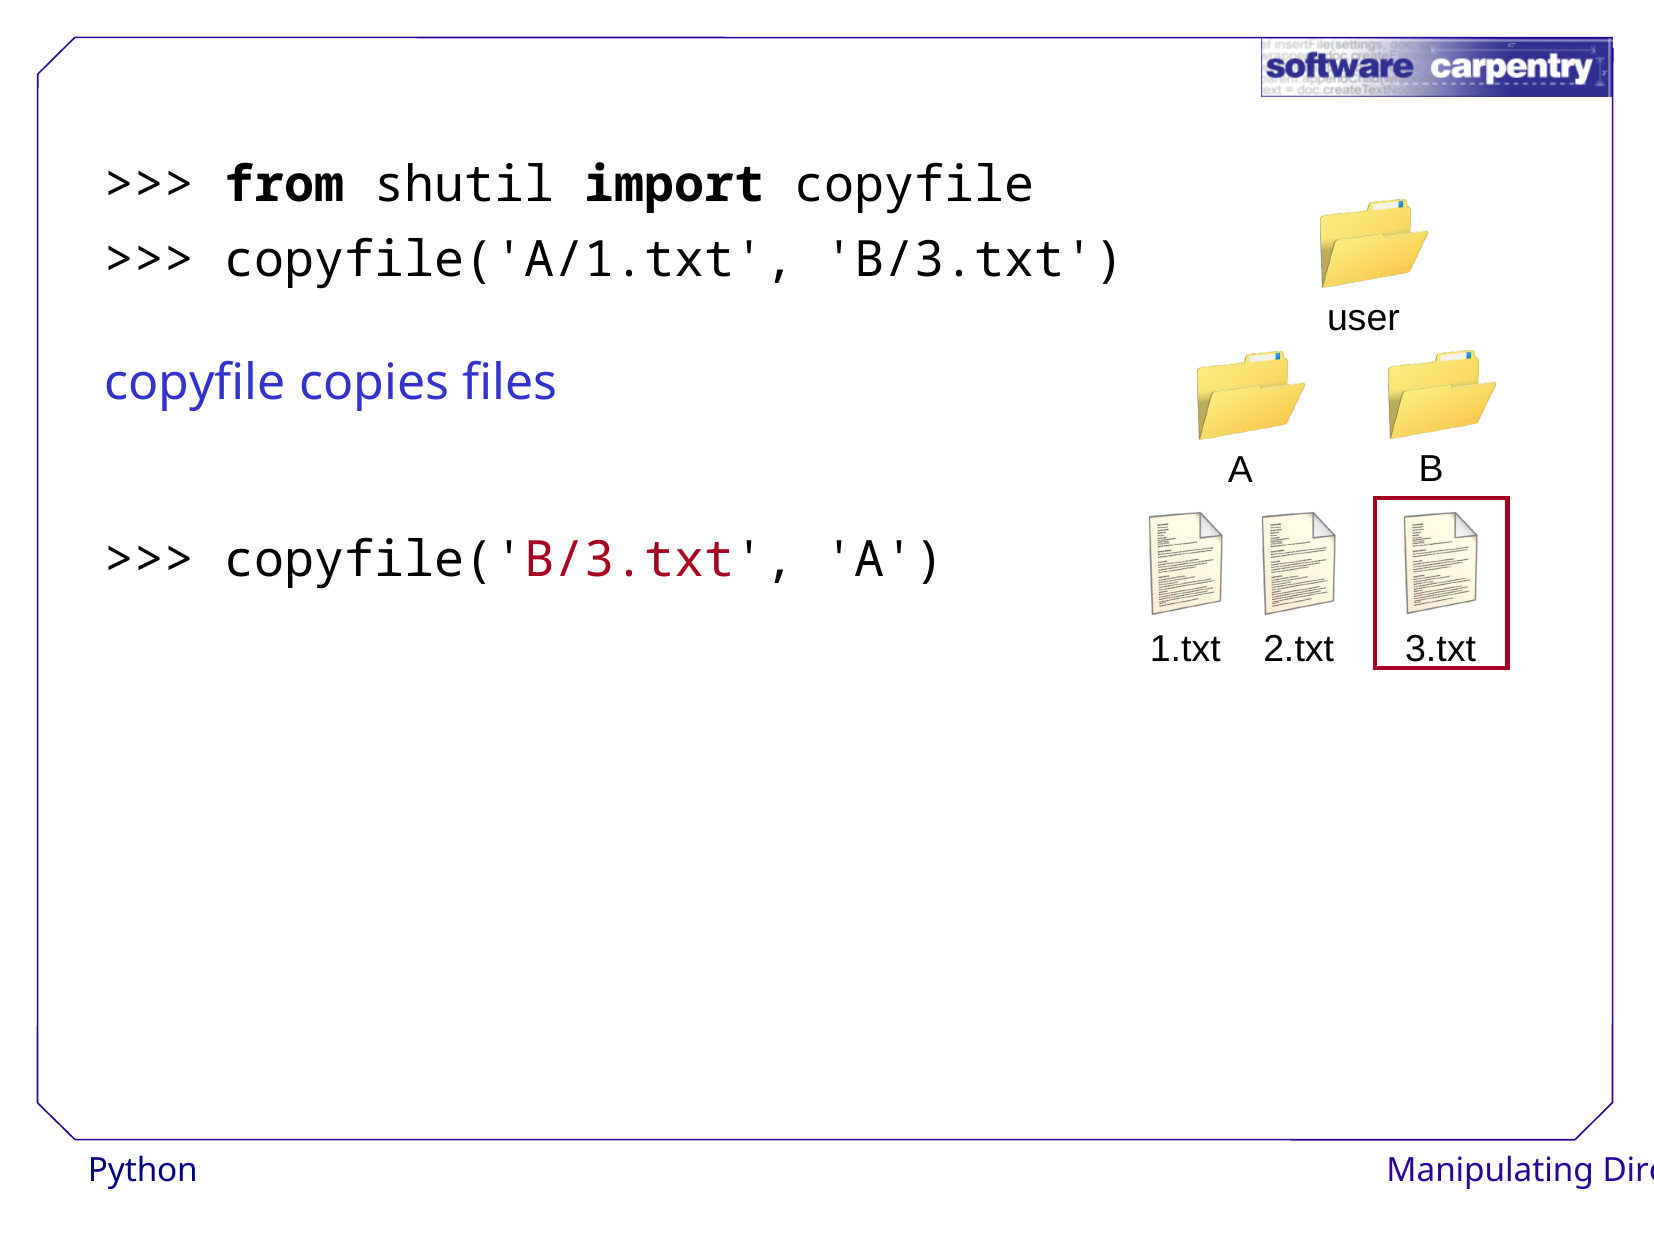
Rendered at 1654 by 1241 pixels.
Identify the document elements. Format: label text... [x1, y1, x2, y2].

picture [1384, 336, 1500, 452]
text_box 3.txt [1390, 620, 1492, 666]
text_box A [1212, 453, 1268, 499]
text_box 1.txt [1135, 620, 1236, 678]
text_box copyfile copies files [89, 327, 809, 422]
picture [1129, 505, 1356, 620]
text_box 2.txt [1248, 620, 1350, 678]
text_box user [1312, 289, 1415, 347]
picture [1193, 337, 1309, 453]
text_box 3.txt [1390, 670, 1492, 678]
picture [1316, 185, 1432, 301]
text_box B [1403, 452, 1459, 496]
picture [1261, 39, 1613, 97]
text_box >>> from shutil import copyfile >>> copyfile('A/1.txt', 'B/3.txt') >>> copyfile('B/3.txt', 'A') [89, 128, 1512, 1037]
picture [1384, 505, 1498, 620]
